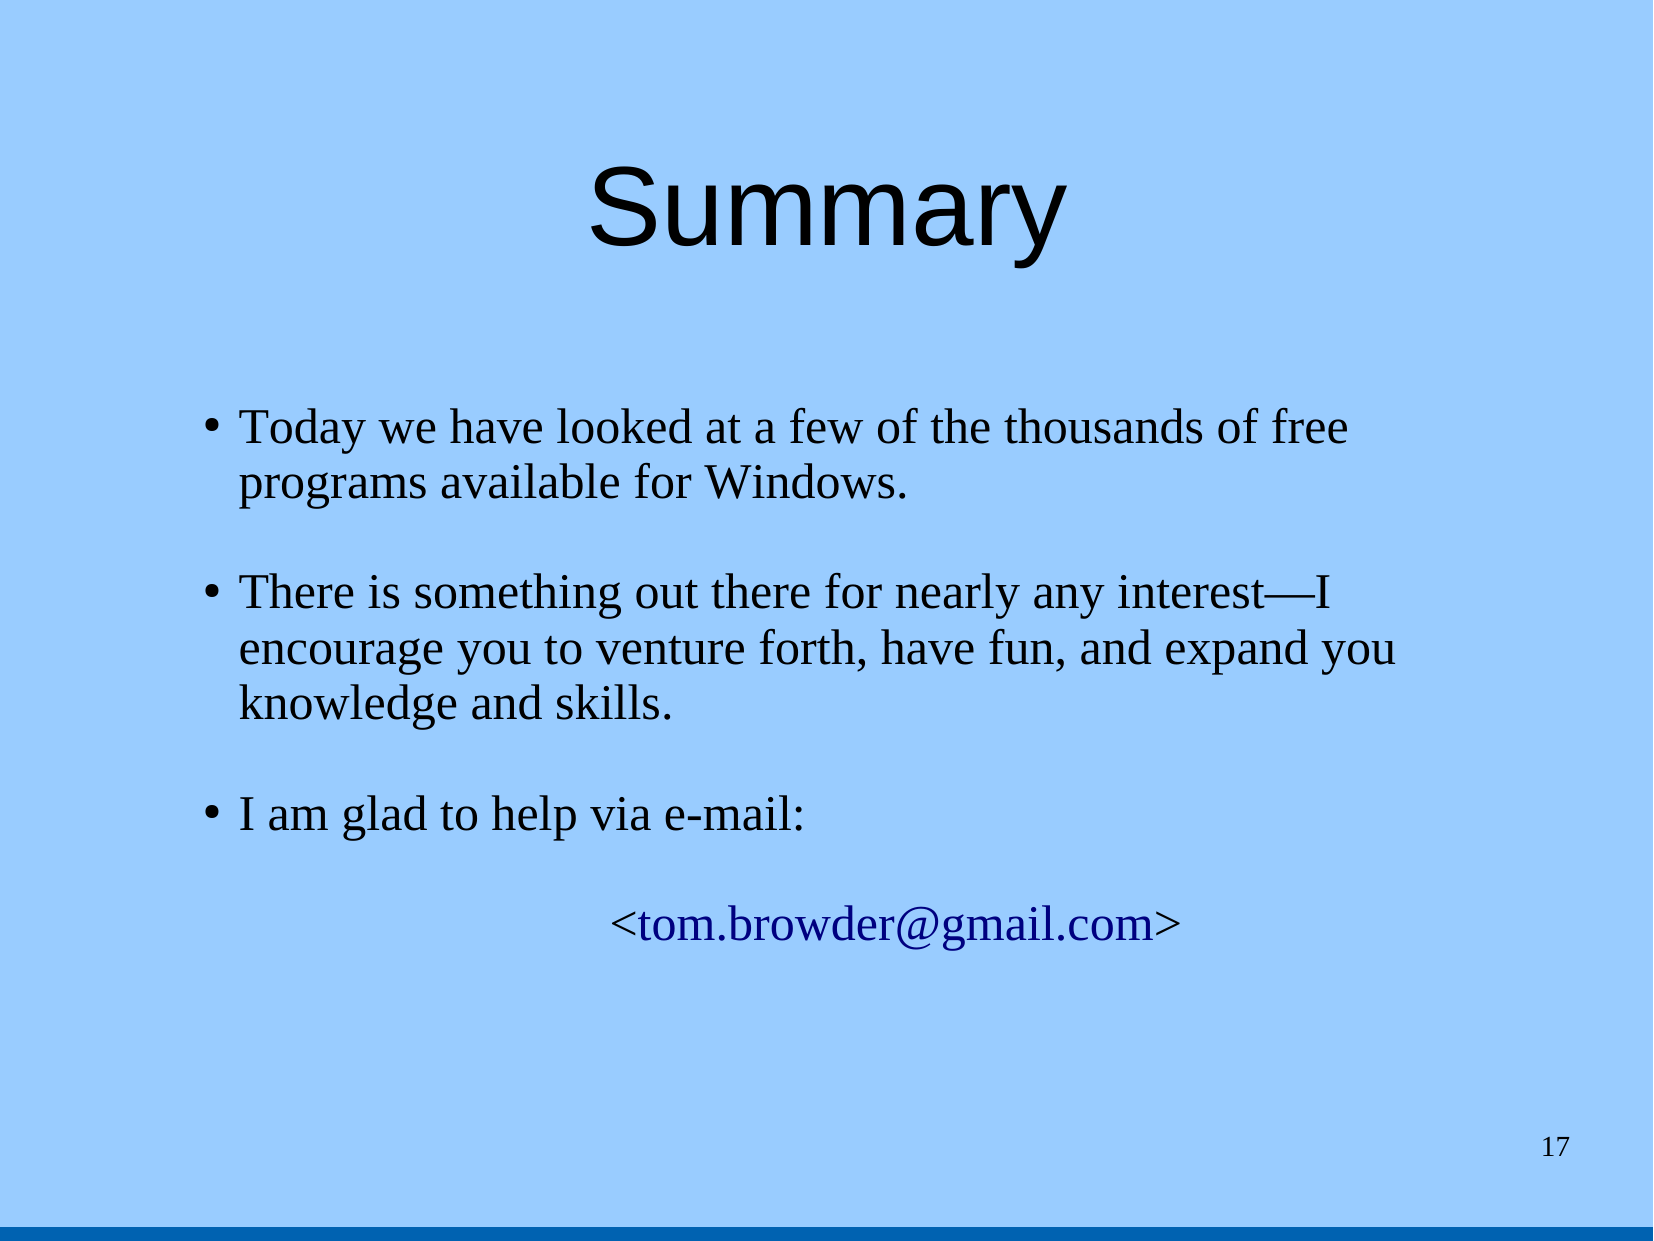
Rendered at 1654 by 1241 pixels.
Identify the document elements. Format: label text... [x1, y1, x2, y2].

title Summary [121, 102, 1533, 311]
text_box Today we have looked at a few of the thousands of free programs available for Windows. There is something out there for nearly any interest—I encourage you to venture forth, have fun, and expand you knowledge and skills. I am glad to help via e-mail: <tom.browder@gmail.com> [167, 398, 1518, 1125]
